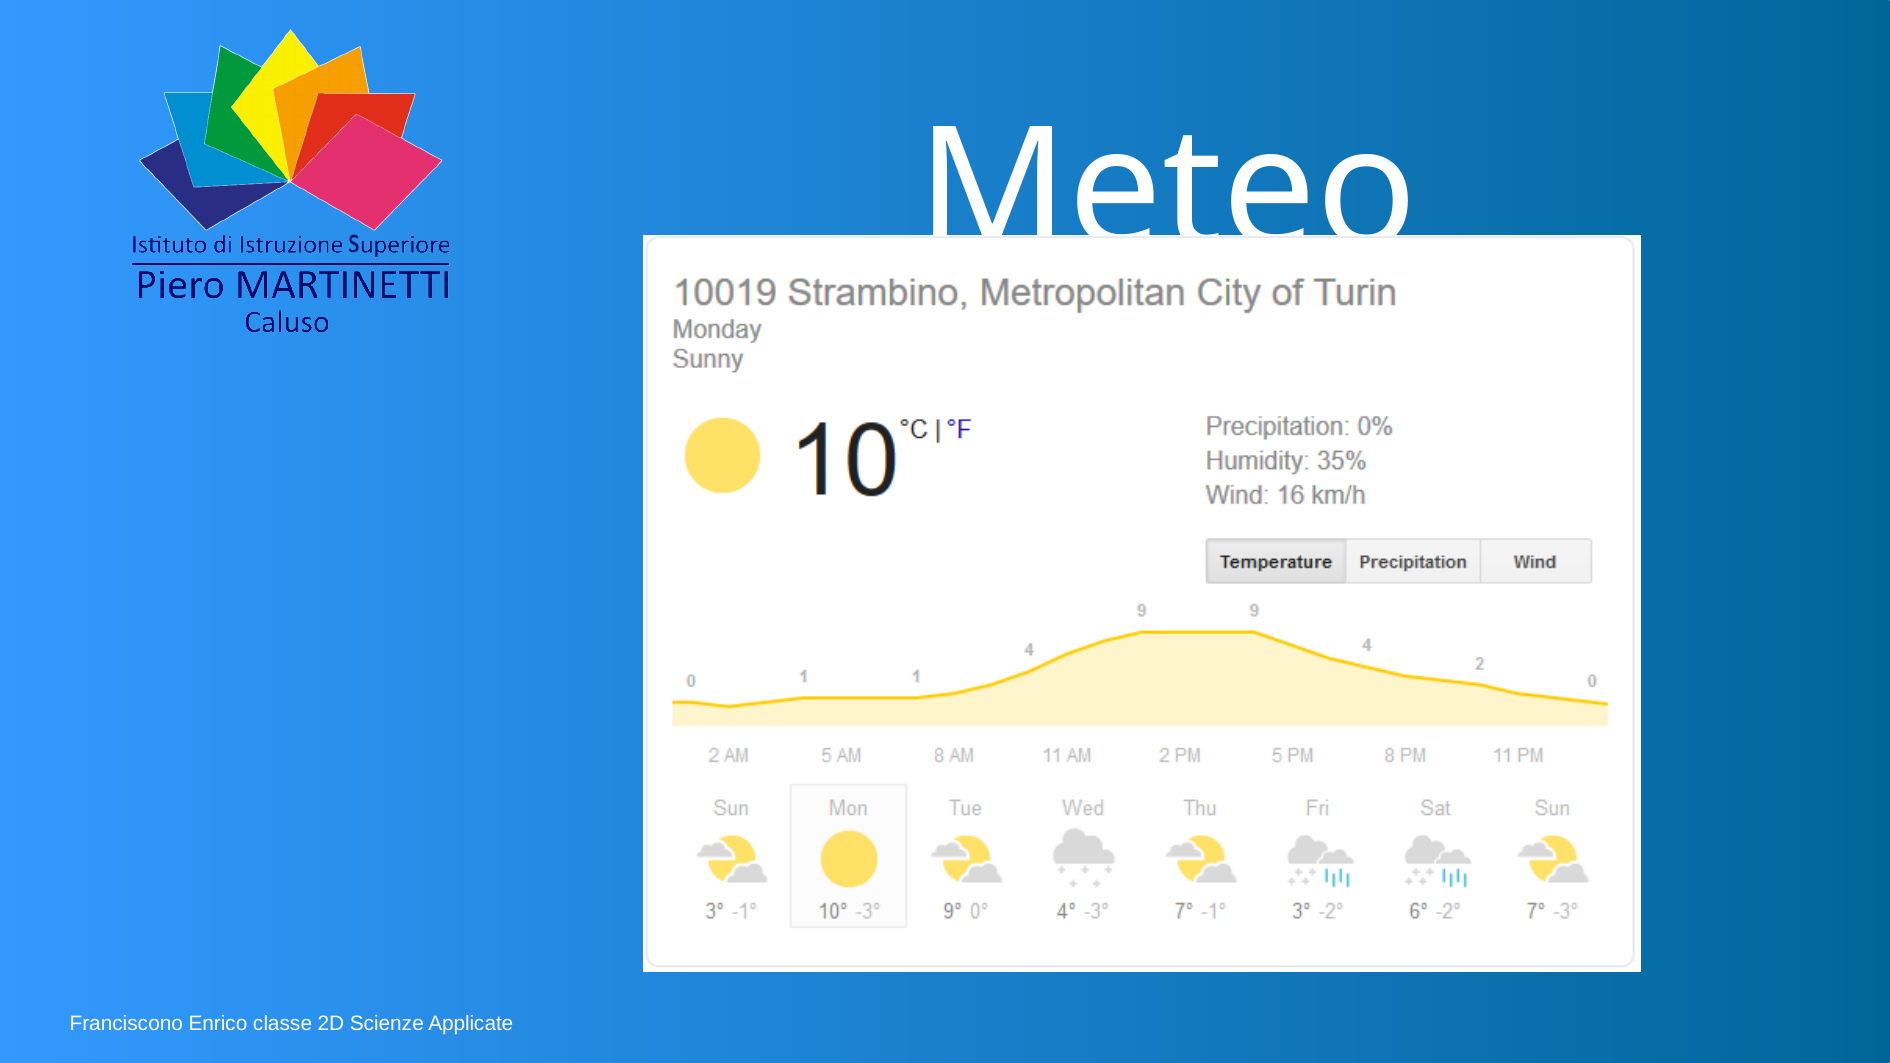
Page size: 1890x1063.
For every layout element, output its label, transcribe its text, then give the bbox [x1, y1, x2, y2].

text_box Meteo [591, 59, 1760, 268]
text_box Franciscono Enrico classe 2D Scienze Applicate [54, 1004, 628, 1063]
picture [0, 23, 591, 355]
picture [643, 235, 1641, 972]
